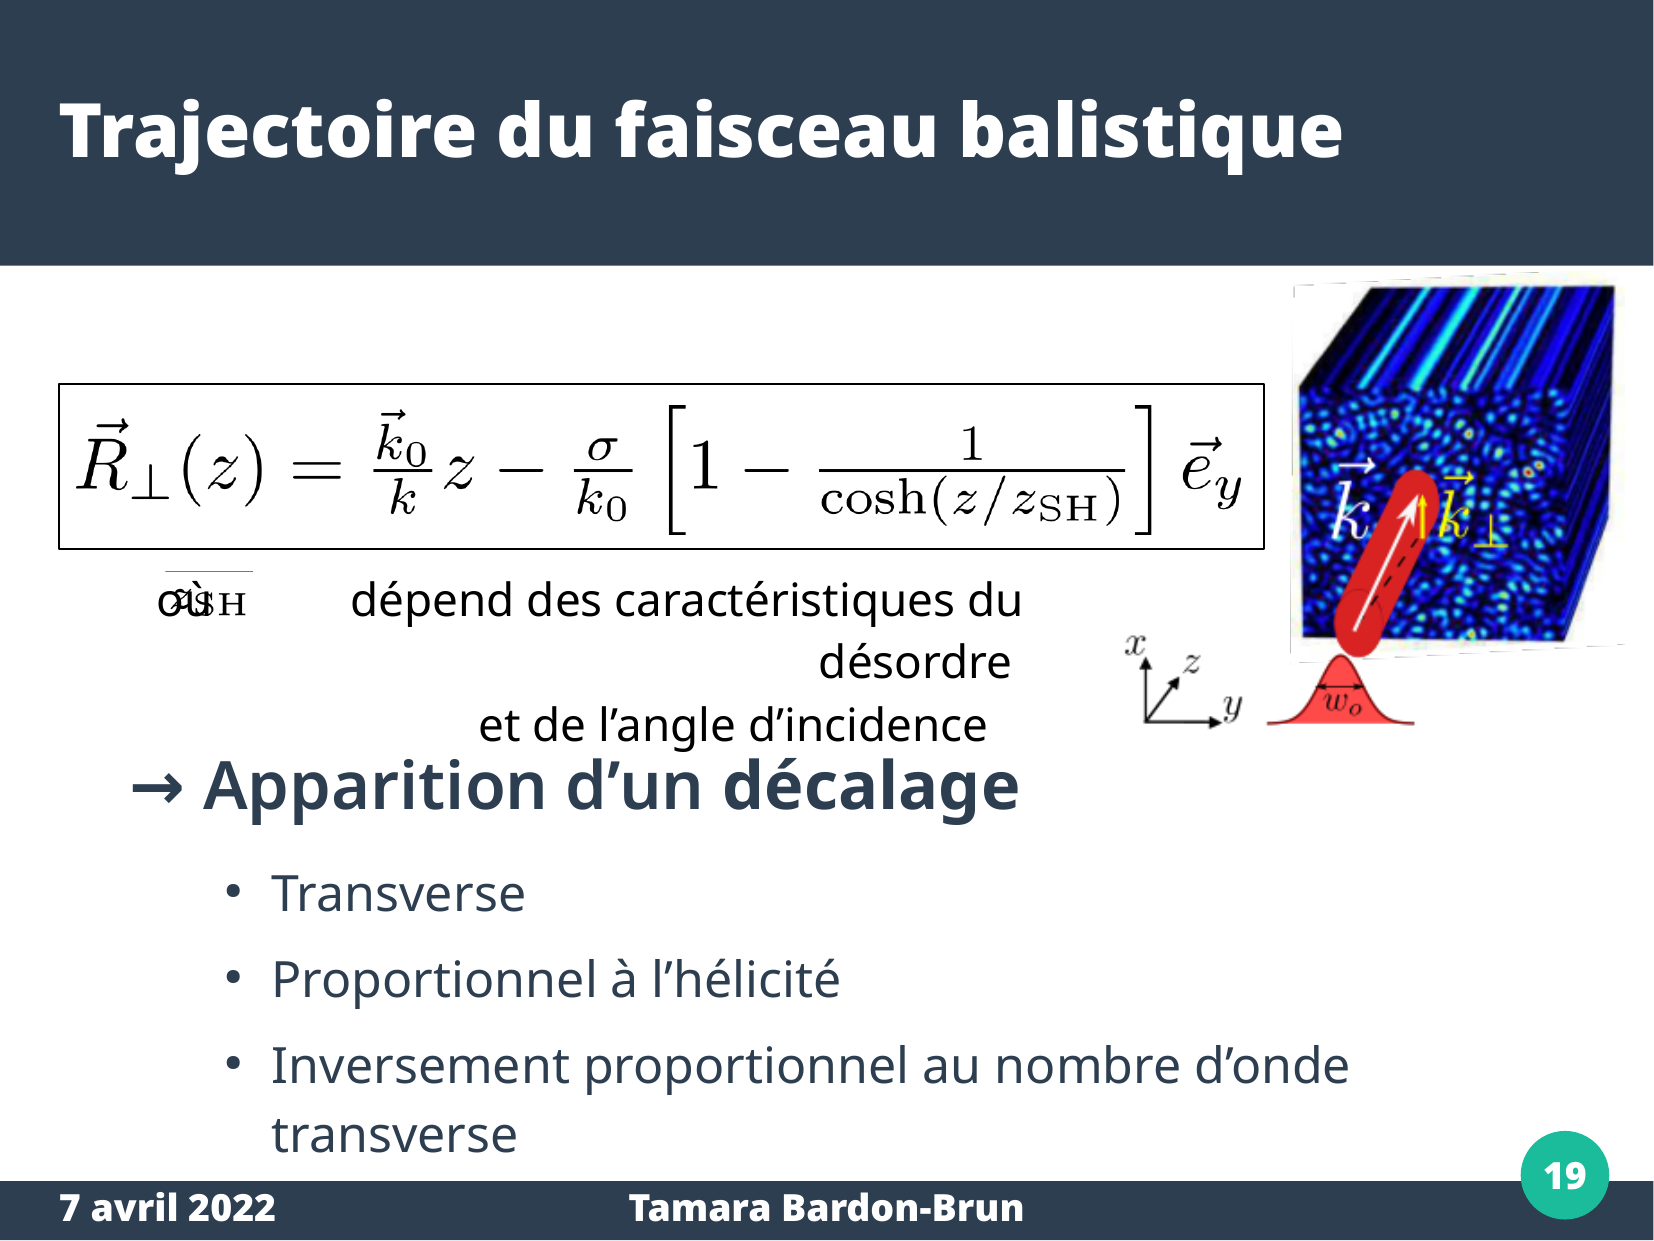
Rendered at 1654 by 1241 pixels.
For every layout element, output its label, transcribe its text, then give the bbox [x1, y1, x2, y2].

title Trajectoire du faisceau balistique [59, 49, 1595, 207]
text_box où dépend des caractéristiques du désordre et de l’angle d’incidence [82, 559, 1040, 691]
list → Apparition d’un décalage Transverse Proportionnel à l’hélicité Inversement proportionnel au nombre d’onde transverse [59, 738, 1595, 1188]
picture [76, 271, 1625, 733]
